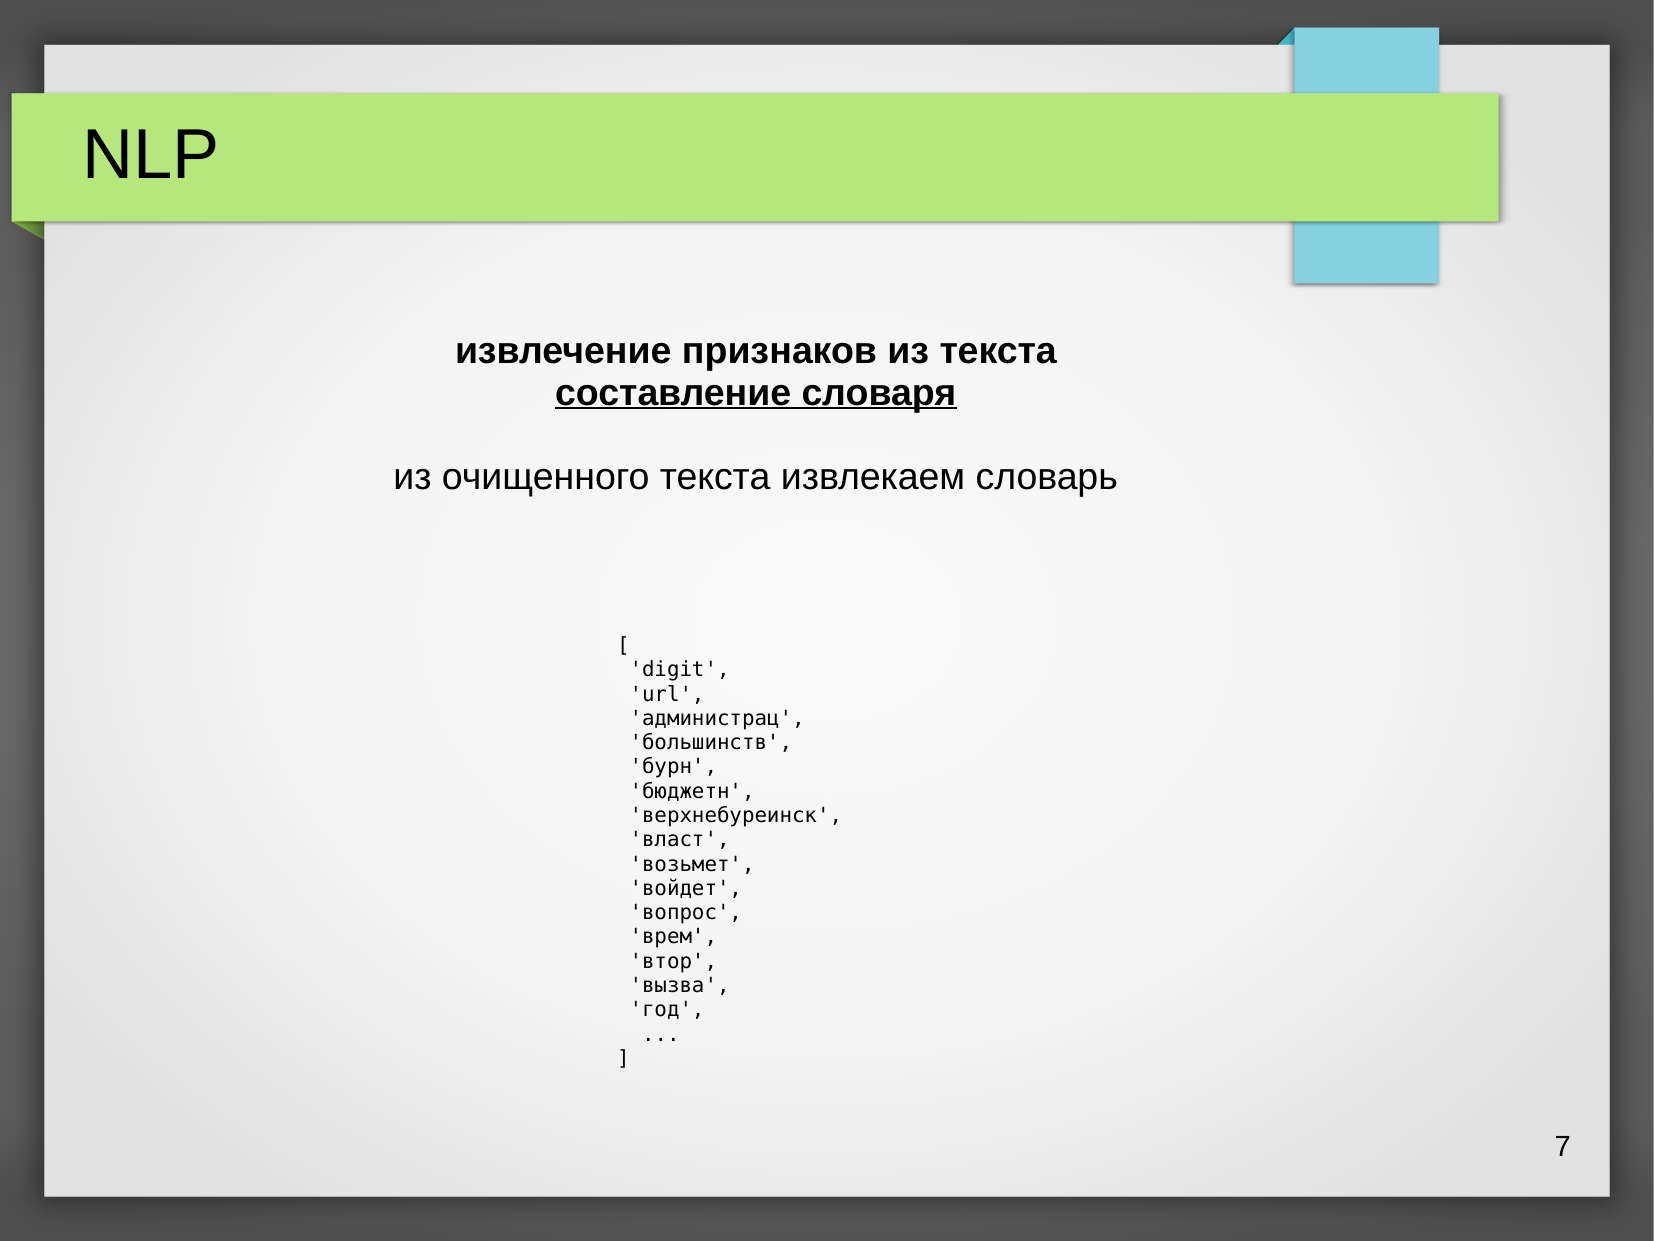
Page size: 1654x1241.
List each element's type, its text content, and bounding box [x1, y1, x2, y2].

text_box [ 'digit', 'url', 'администрац', 'большинств', 'бурн', 'бюджетн', 'верхнебуреинск', 'власт', 'возьмет', 'войдет', 'вопрос', 'врем', 'втор', 'вызва', 'год', ... ] [602, 625, 858, 1078]
text_box извлечение признаков из текста составление словаря из очищенного текста извлекаем словарь [188, 245, 1323, 546]
picture [0, 0, 1654, 1241]
title NLP [82, 118, 1406, 189]
